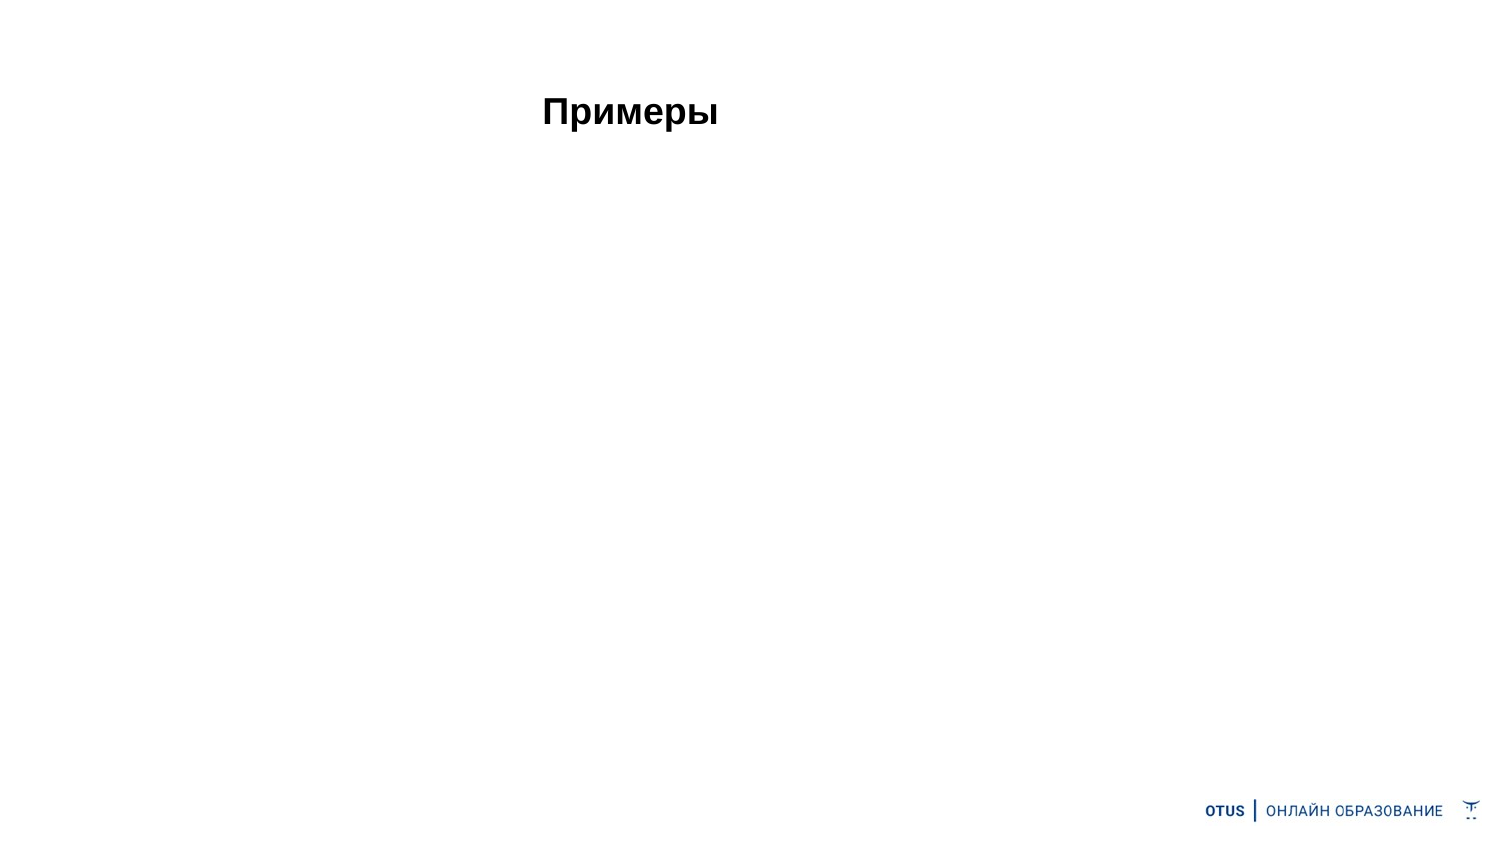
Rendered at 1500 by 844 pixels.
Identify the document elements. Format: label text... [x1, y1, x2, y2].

text_box Примеры [527, 82, 734, 141]
picture [1205, 799, 1482, 826]
